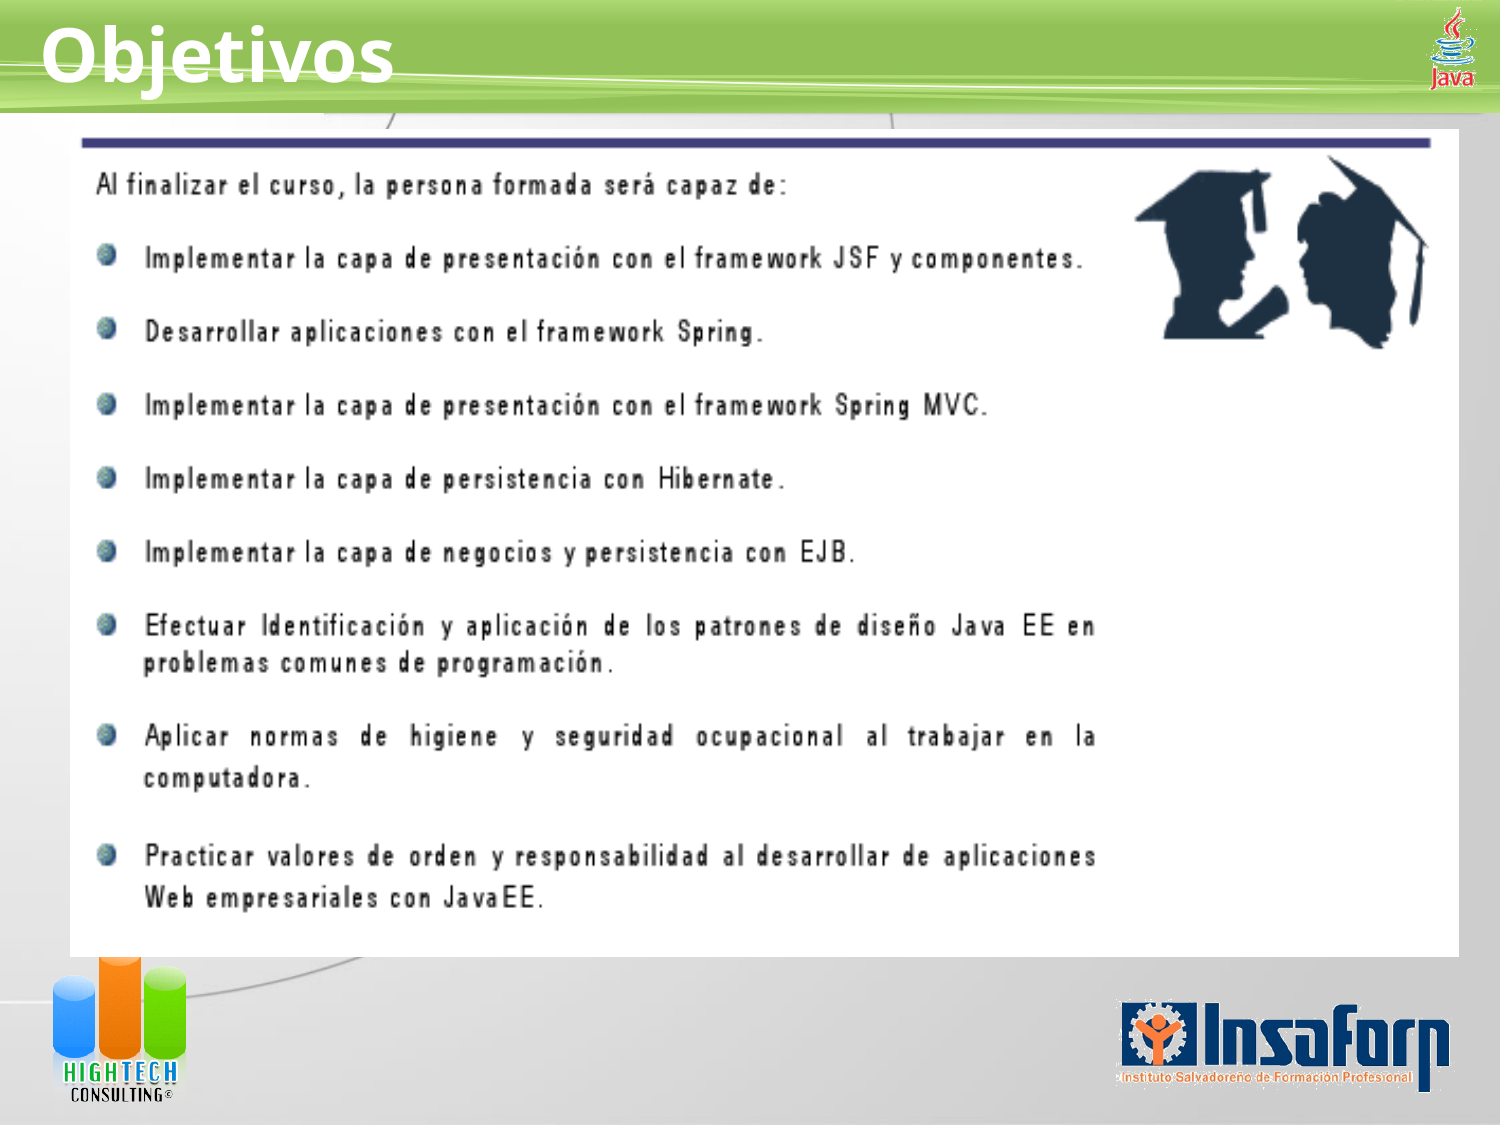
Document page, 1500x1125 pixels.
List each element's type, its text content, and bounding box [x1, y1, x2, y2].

picture [0, 0, 1500, 1125]
text_box Objetivos [24, 0, 1313, 105]
